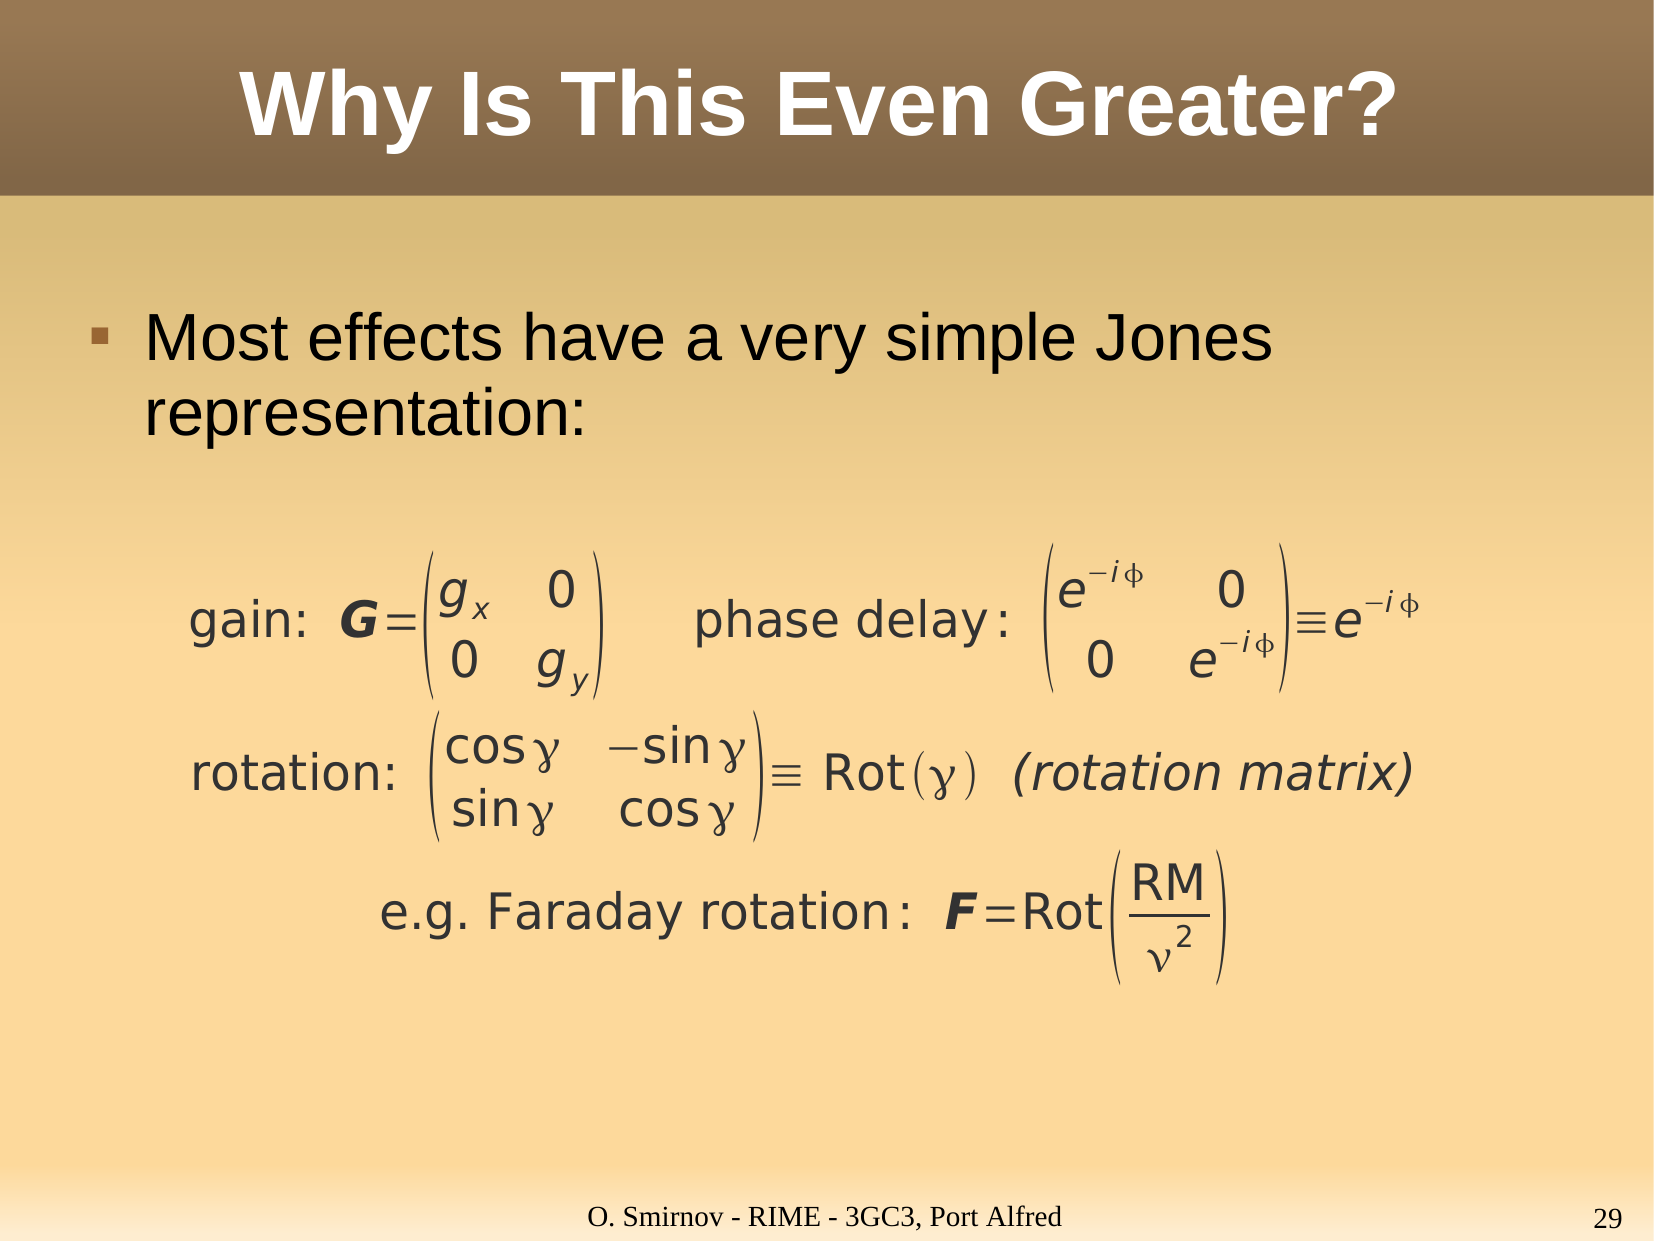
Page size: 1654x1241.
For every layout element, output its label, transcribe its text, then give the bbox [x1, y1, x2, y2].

picture [0, 0, 1654, 1241]
list Most effects have a very simple Jones representation: [73, 300, 1563, 1241]
title Why Is This Even Greater? [76, 0, 1565, 208]
